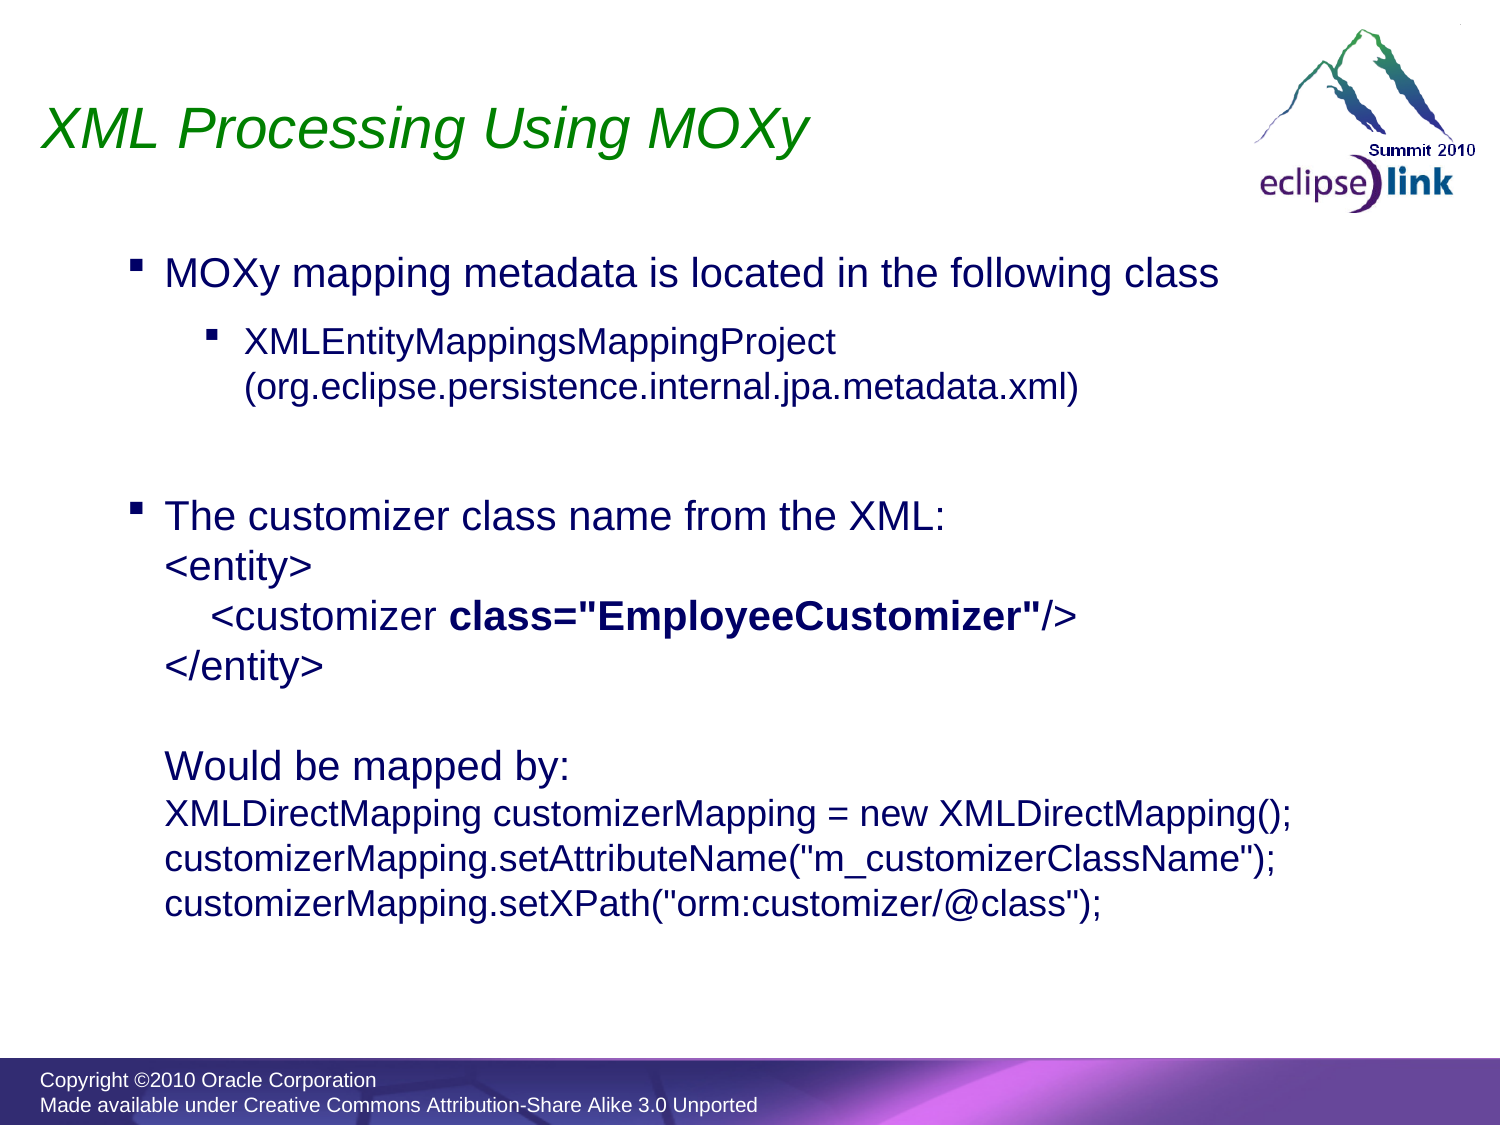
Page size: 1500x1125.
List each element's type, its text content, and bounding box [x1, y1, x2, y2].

picture [0, 1058, 1500, 1125]
title XML Processing Using MOXy [26, 90, 1223, 173]
picture [1250, 24, 1478, 215]
list MOXy mapping metadata is located in the following class XMLEntityMappingsMappingProject (org.eclipse.persistence.internal.jpa.metadata.xml) The customizer class name from the XML: <entity> <customizer class="EmployeeCustomizer"/> </entity> Would be mapped by: XMLDirectMapping customizerMapping = new XMLDirectMapping(); customizerMapping.setAttributeName("m_customizerClassName"); customizerMapping.setXPath("orm:customizer/@class"); [112, 237, 1388, 1021]
